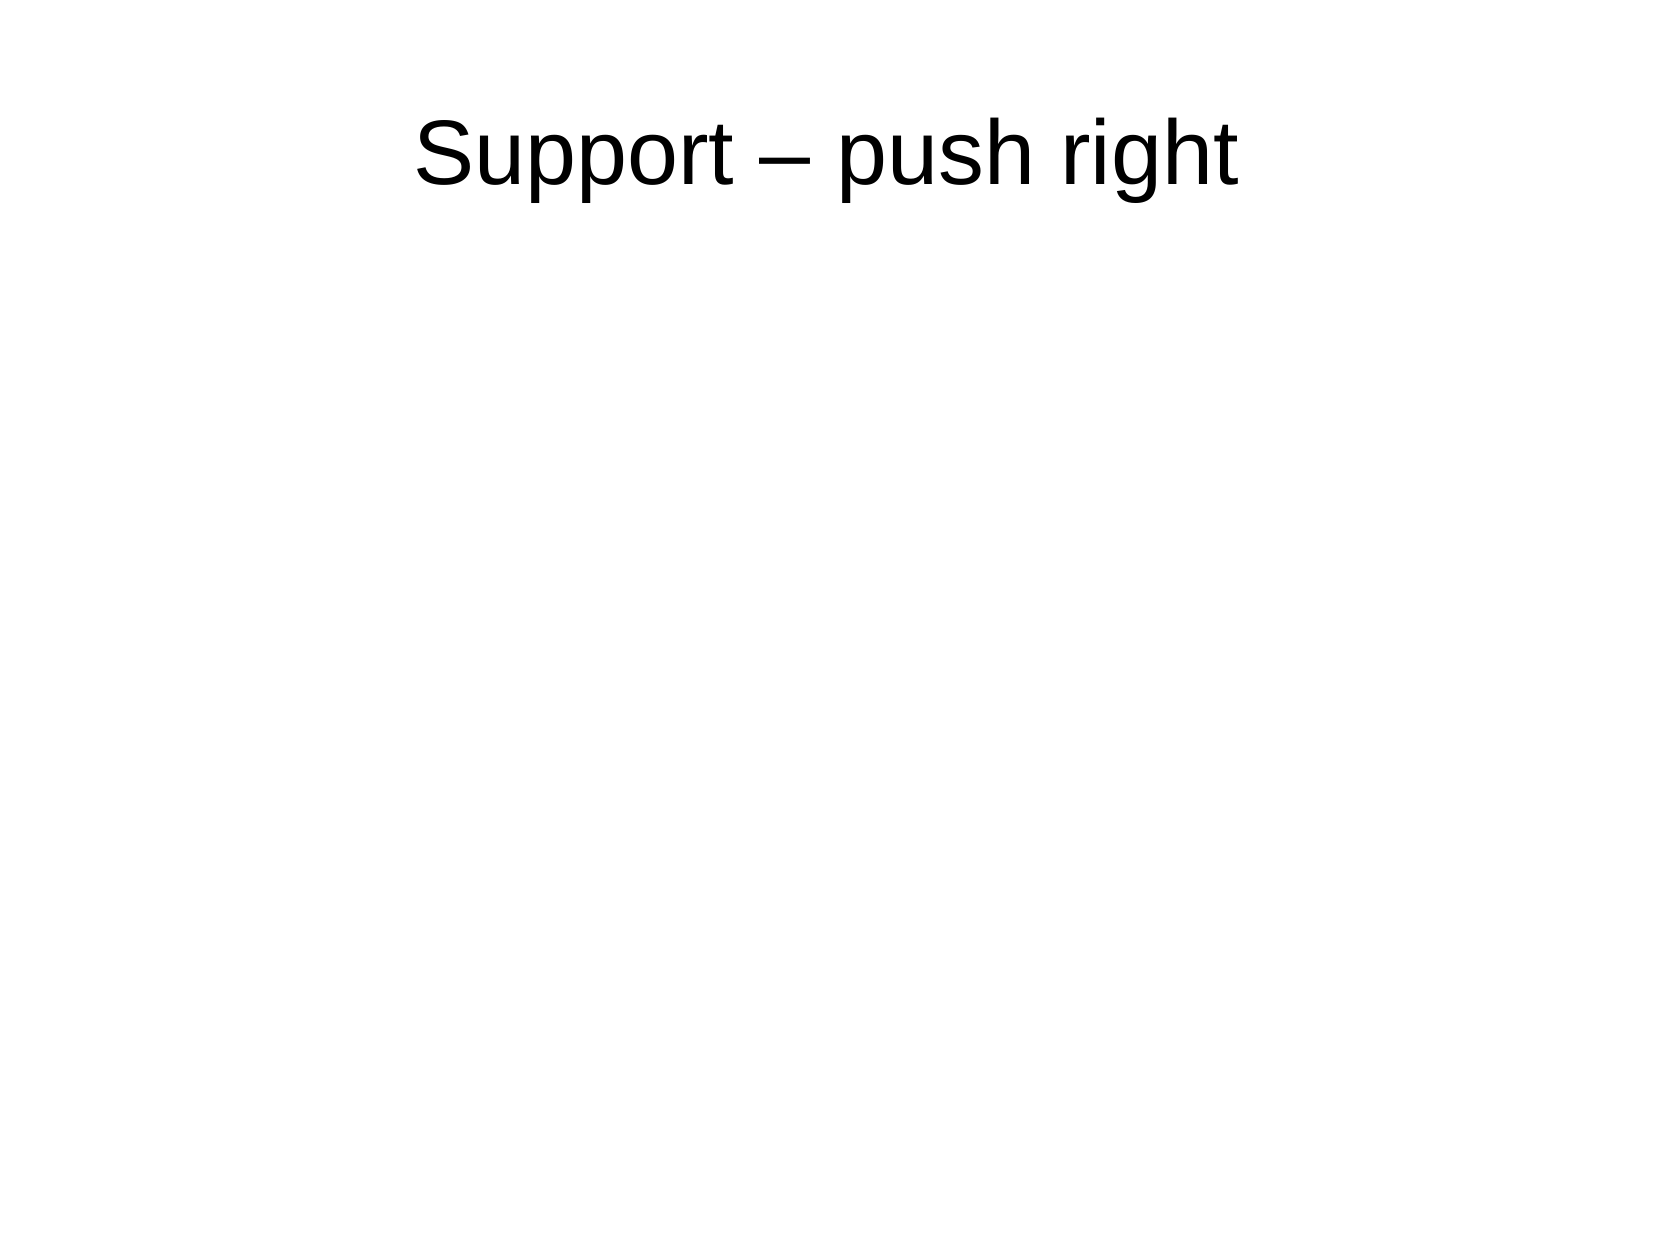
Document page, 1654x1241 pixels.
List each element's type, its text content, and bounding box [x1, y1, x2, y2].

title Support – push right [82, 56, 1571, 250]
